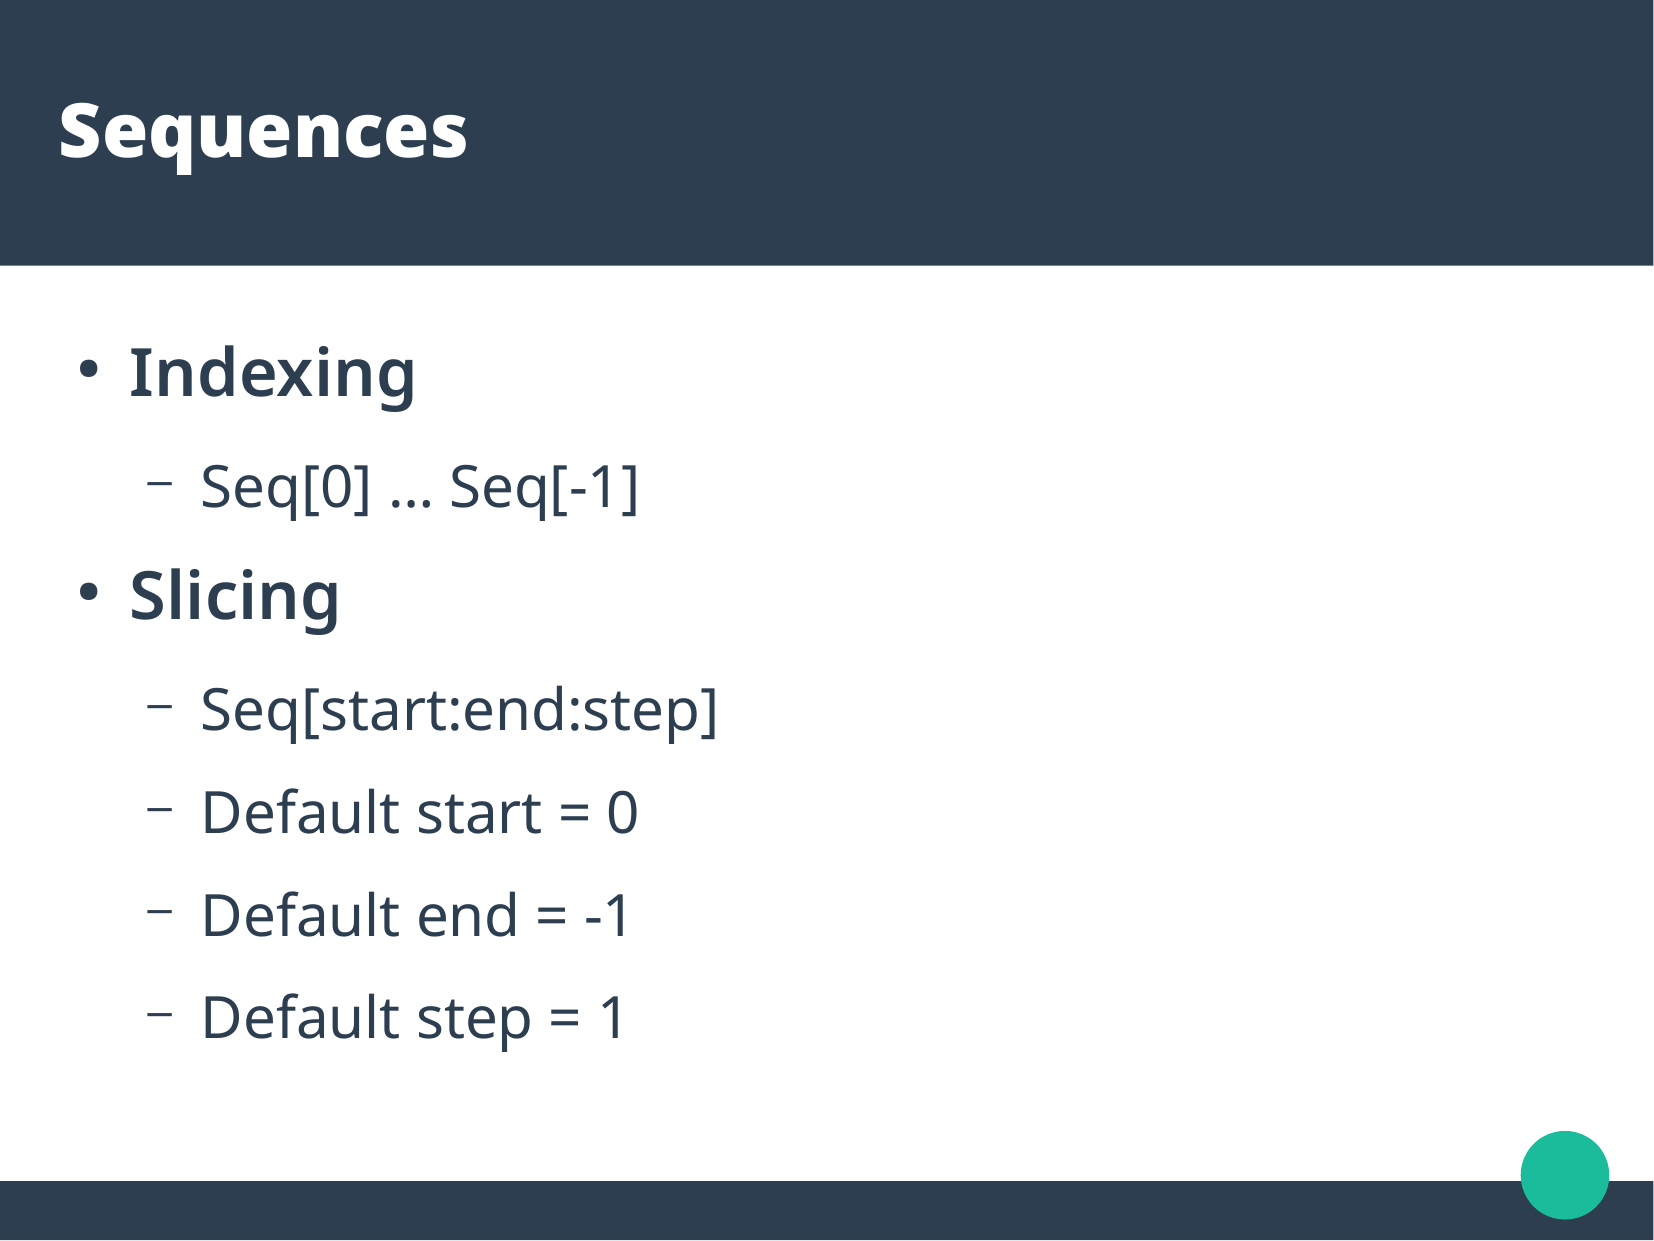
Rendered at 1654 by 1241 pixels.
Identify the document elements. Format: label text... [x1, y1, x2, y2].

list Indexing Seq[0] … Seq[-1] Slicing Seq[start:end:step] Default start = 0 Default end = -1 Default step = 1 [59, 324, 1595, 1152]
title Sequences [59, 49, 1595, 207]
